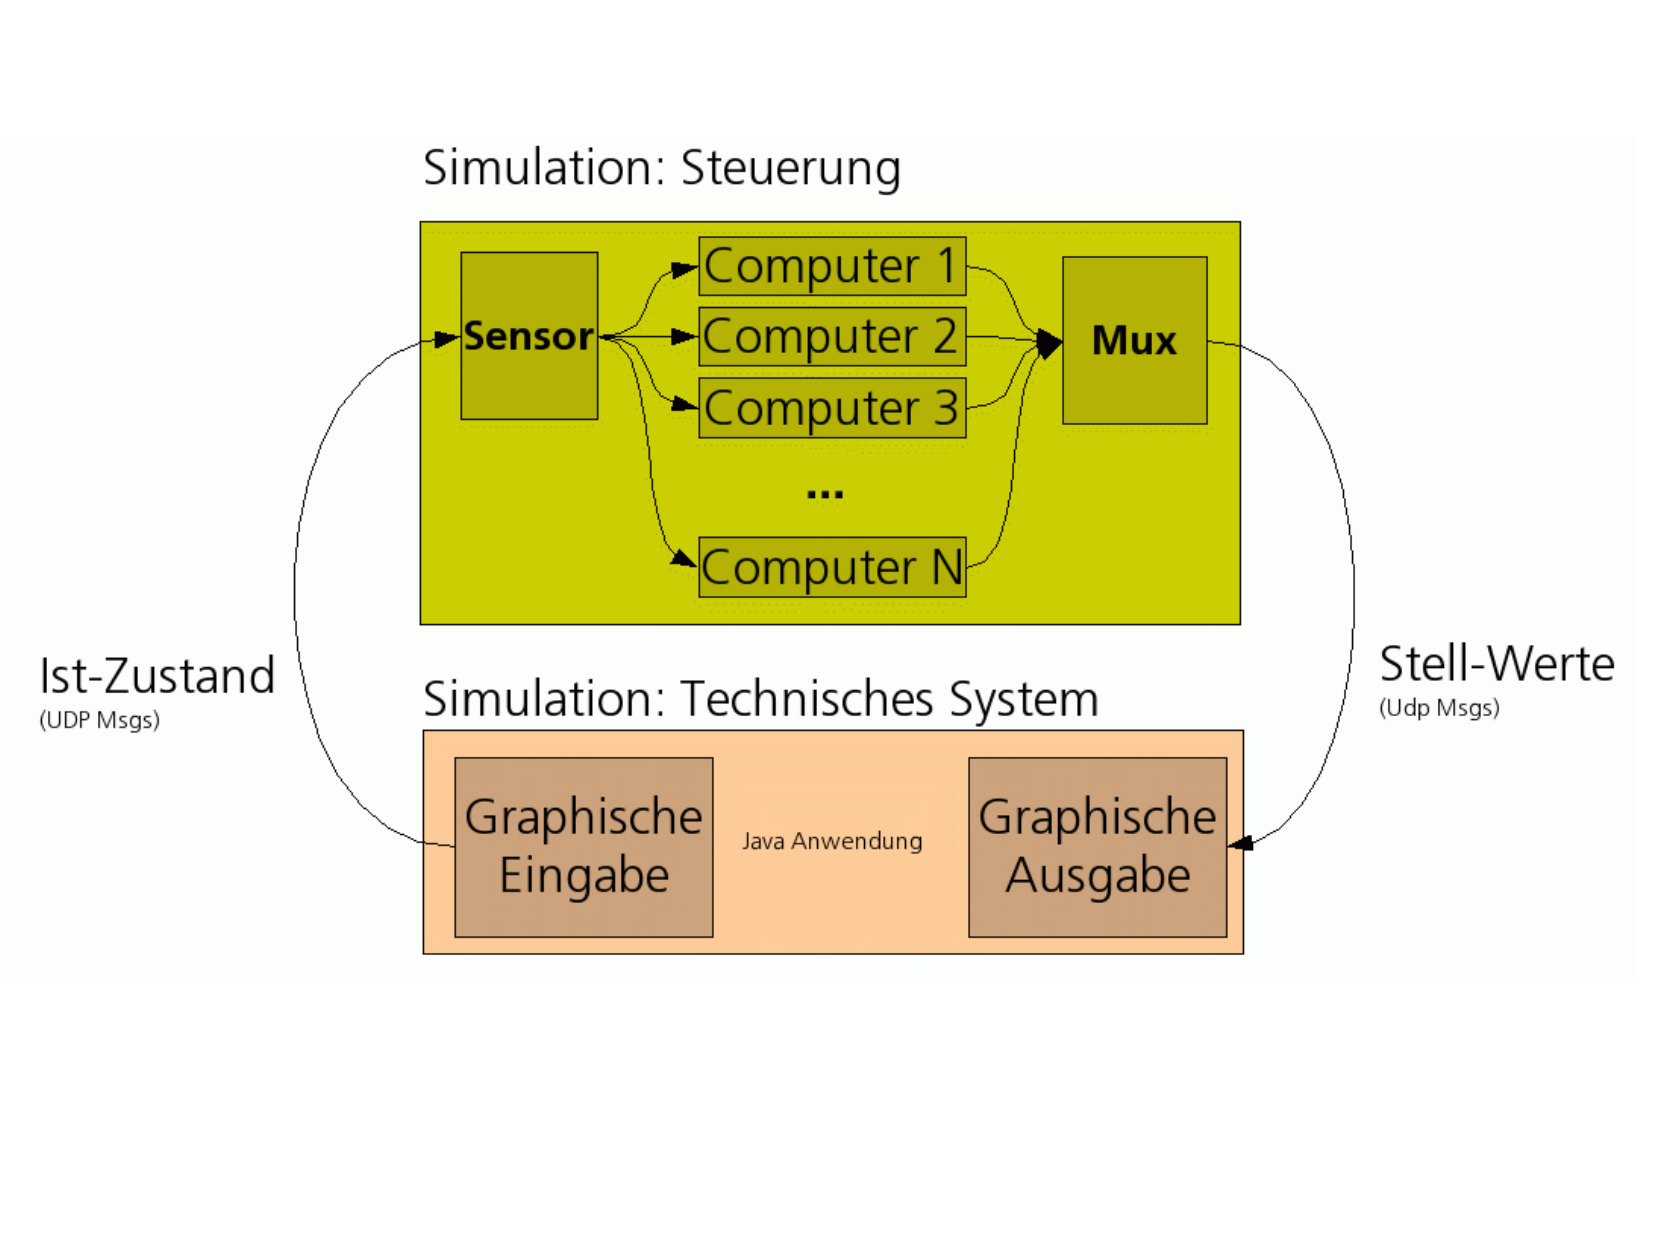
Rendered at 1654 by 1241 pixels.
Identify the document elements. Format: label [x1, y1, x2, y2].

picture [0, 137, 1634, 978]
